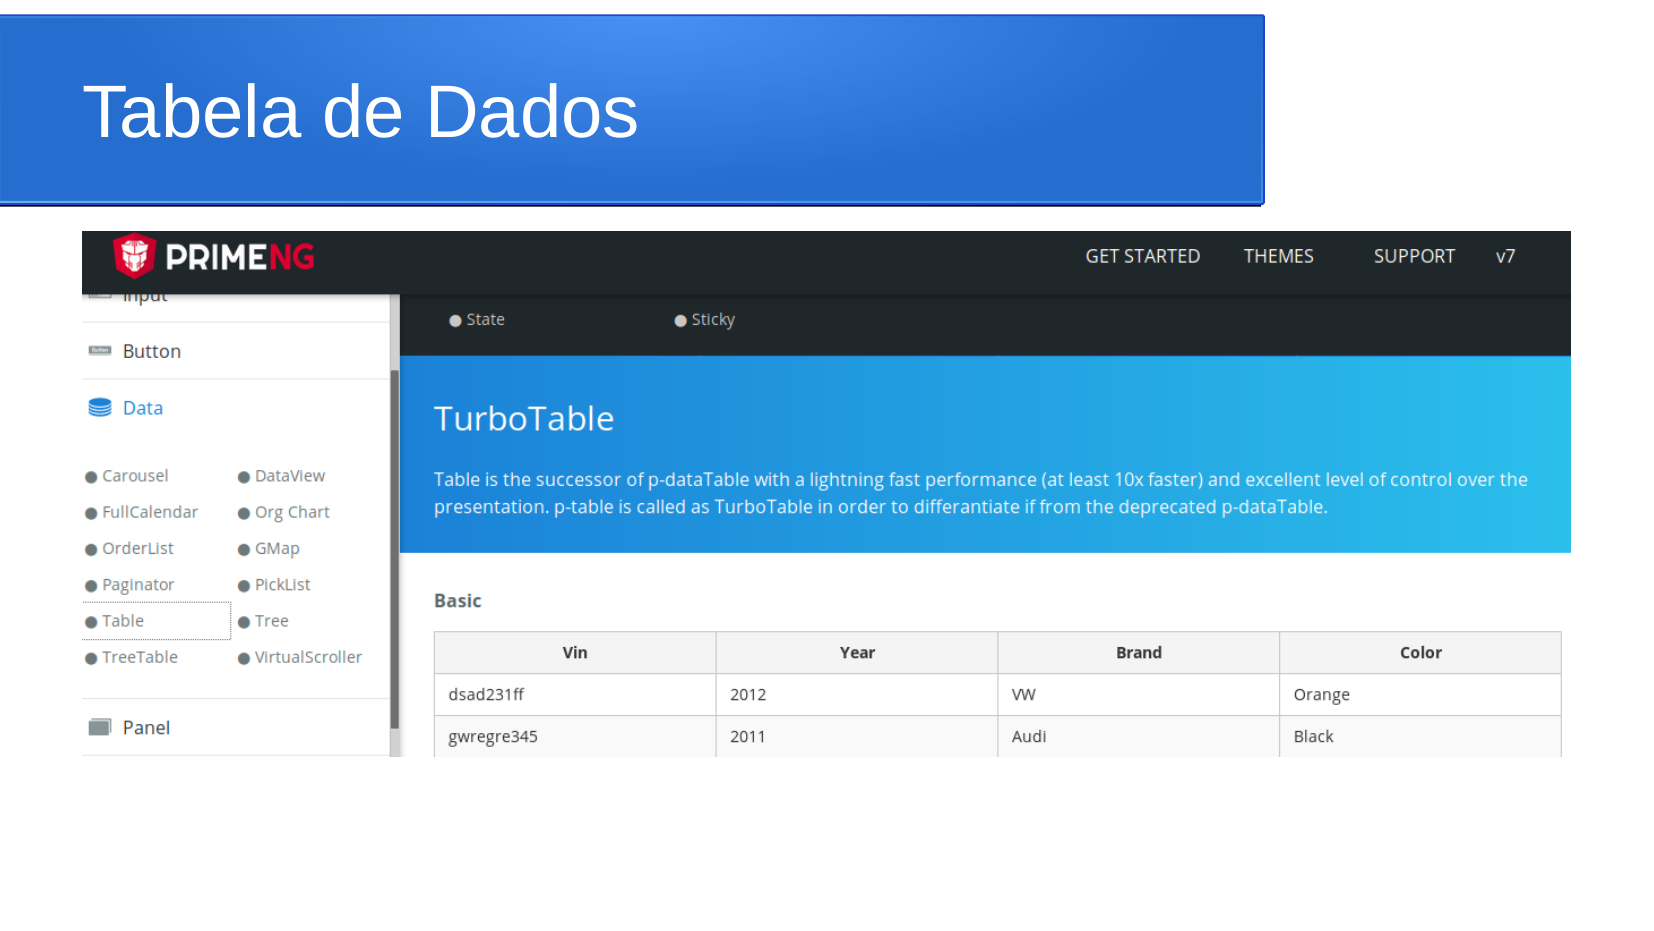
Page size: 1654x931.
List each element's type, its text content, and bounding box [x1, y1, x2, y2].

picture [82, 231, 1571, 757]
title Tabela de Dados [82, 35, 1235, 189]
